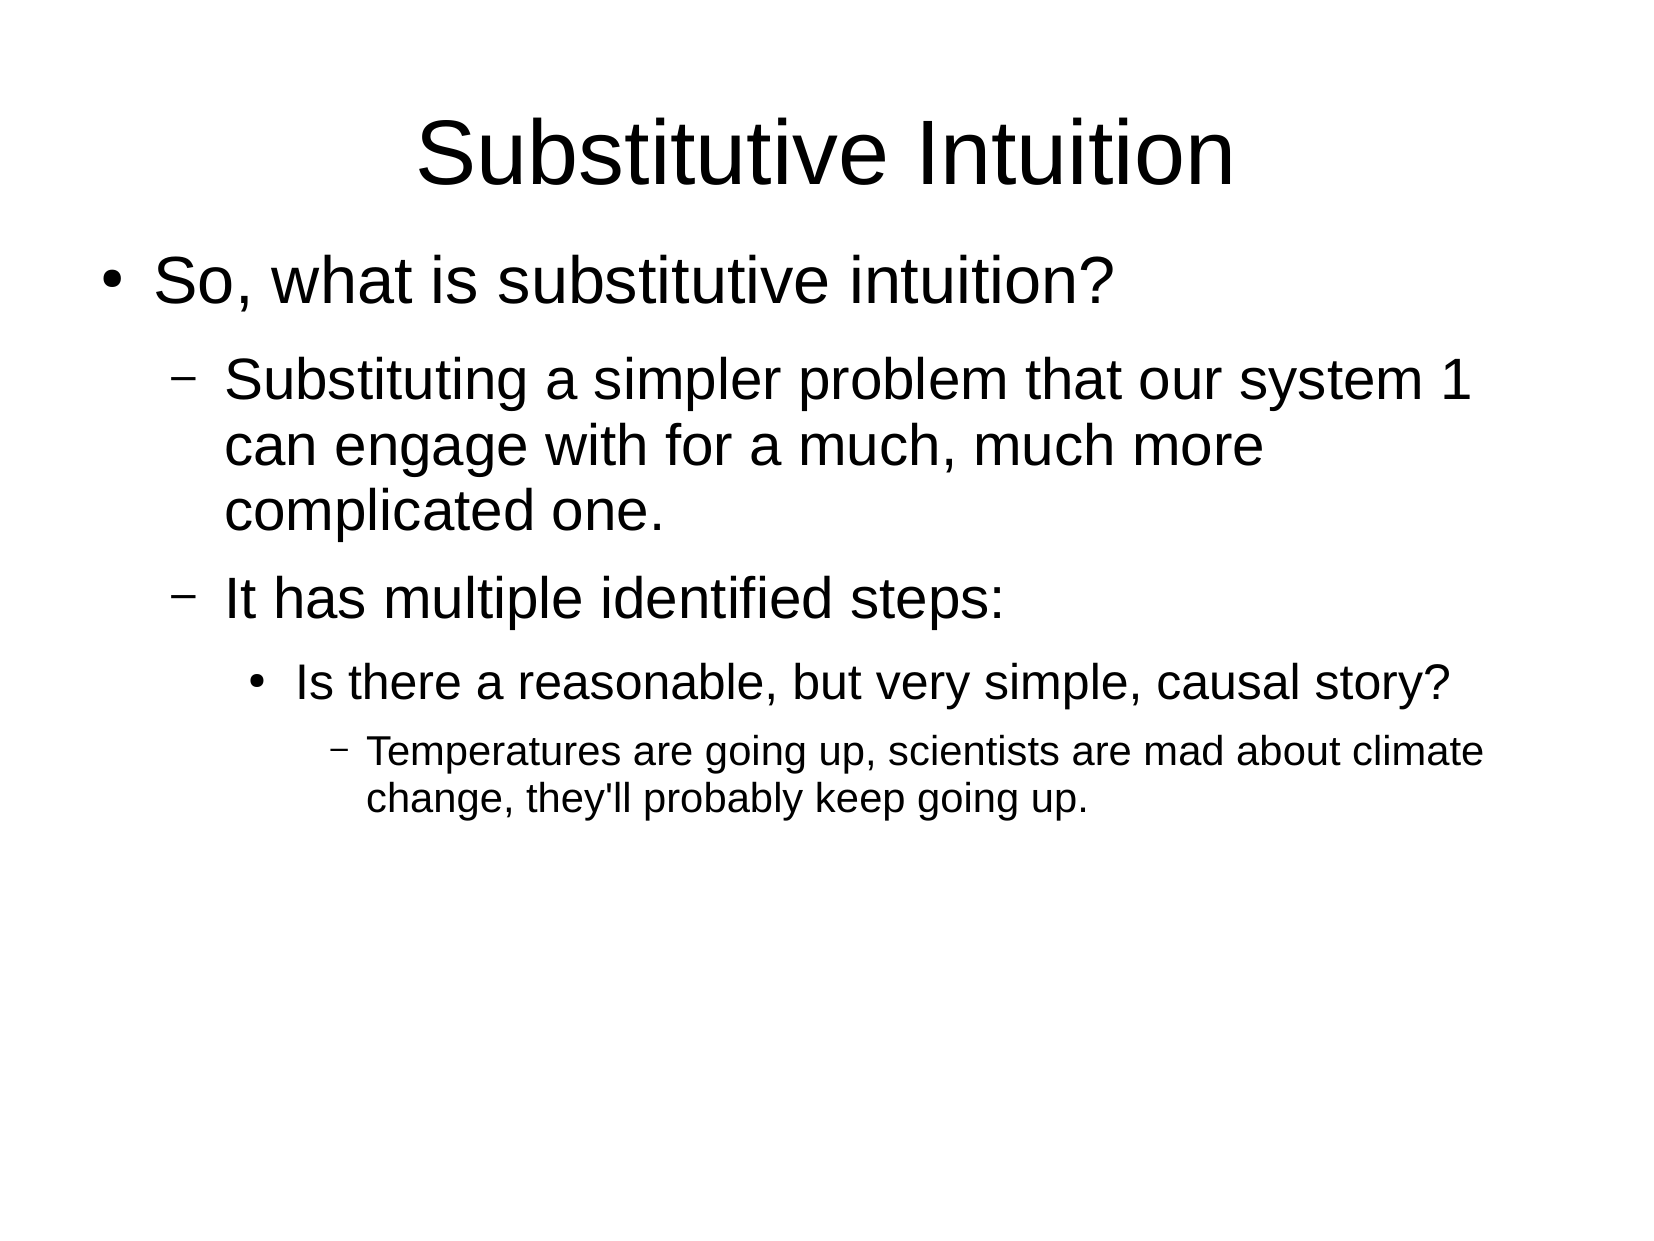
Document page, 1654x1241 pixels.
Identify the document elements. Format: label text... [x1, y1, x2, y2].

list So, what is substitutive intuition? Substituting a simpler problem that our system 1 can engage with for a much, much more complicated one. It has multiple identified steps: Is there a reasonable, but very simple, causal story? Temperatures are going up, scientists are mad about climate change, they'll probably keep going up. [82, 257, 1571, 1153]
title Substitutive Intuition [82, 49, 1571, 257]
